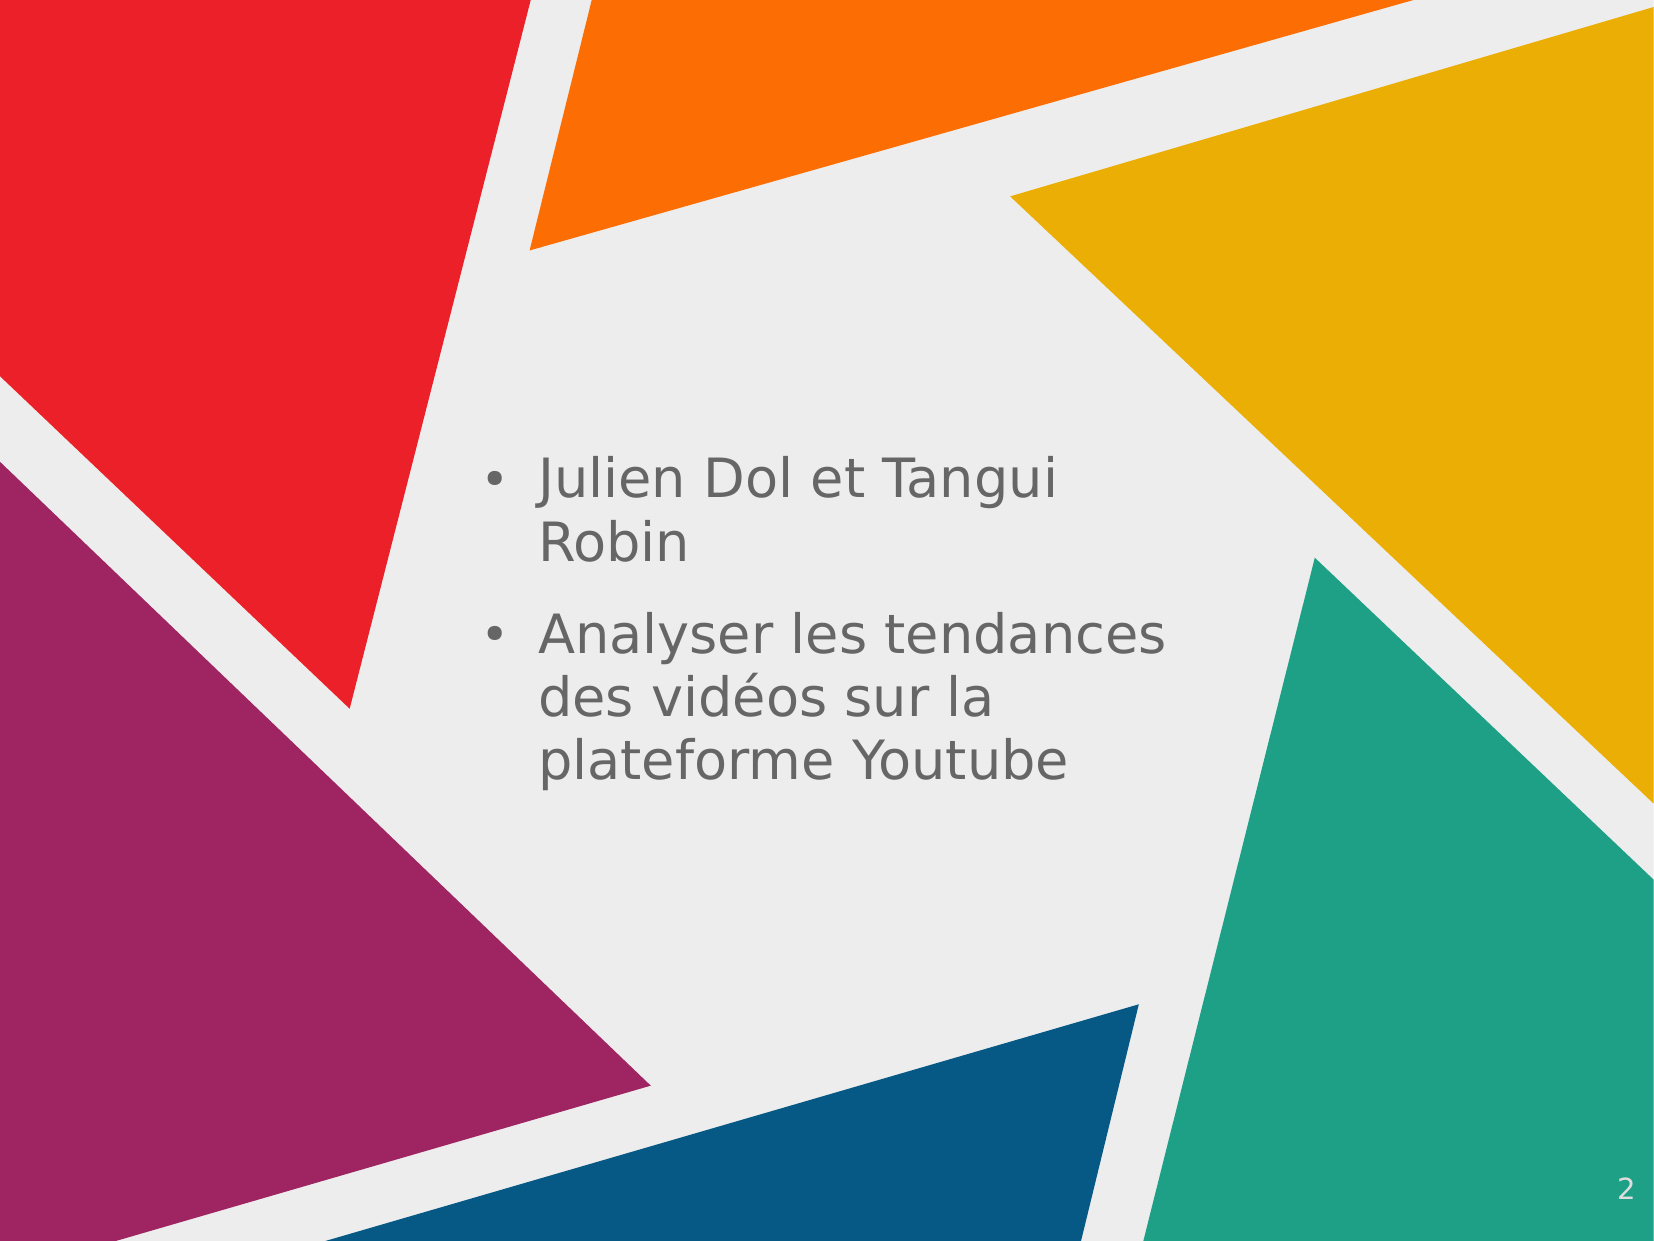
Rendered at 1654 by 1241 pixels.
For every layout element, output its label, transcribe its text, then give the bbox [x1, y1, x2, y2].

list Julien Dol et Tangui Robin Analyser les tendances des vidéos sur la plateforme Youtube [467, 447, 1191, 1005]
